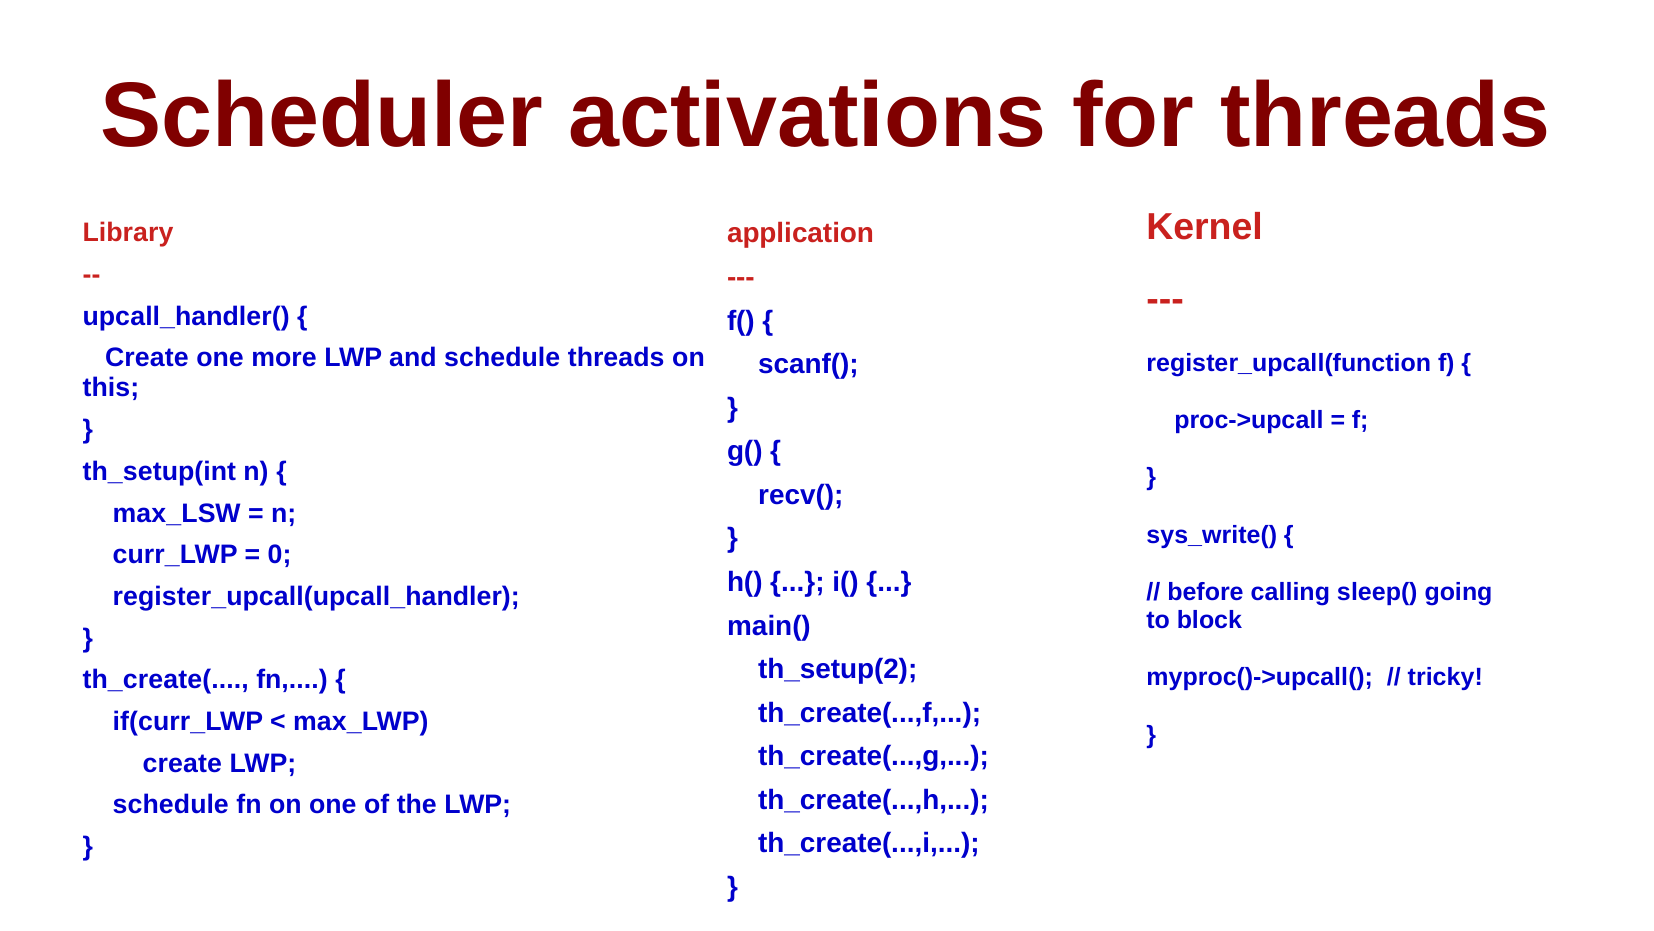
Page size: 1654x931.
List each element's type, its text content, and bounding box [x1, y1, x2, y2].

list application --- f() { scanf(); } g() { recv(); } h() {...}; i() {...} main() th_setup(2); th_create(...,f,...); th_create(...,g,...); th_create(...,h,...); th_create(...,i,...); } [727, 217, 1099, 910]
title Scheduler activations for threads [82, 37, 1571, 193]
list Library -- upcall_handler() { Create one more LWP and schedule threads on this; } th_setup(int n) { max_LSW = n; curr_LWP = 0; register_upcall(upcall_handler); } th_create(...., fn,....) { if(curr_LWP < max_LWP) create LWP; schedule fn on one of the LWP; } [82, 217, 709, 863]
list Kernel --- register_upcall(function f) { proc->upcall = f; } sys_write() { // before calling sleep() going to block myproc()->upcall(); // tricky! } [1146, 205, 1518, 898]
